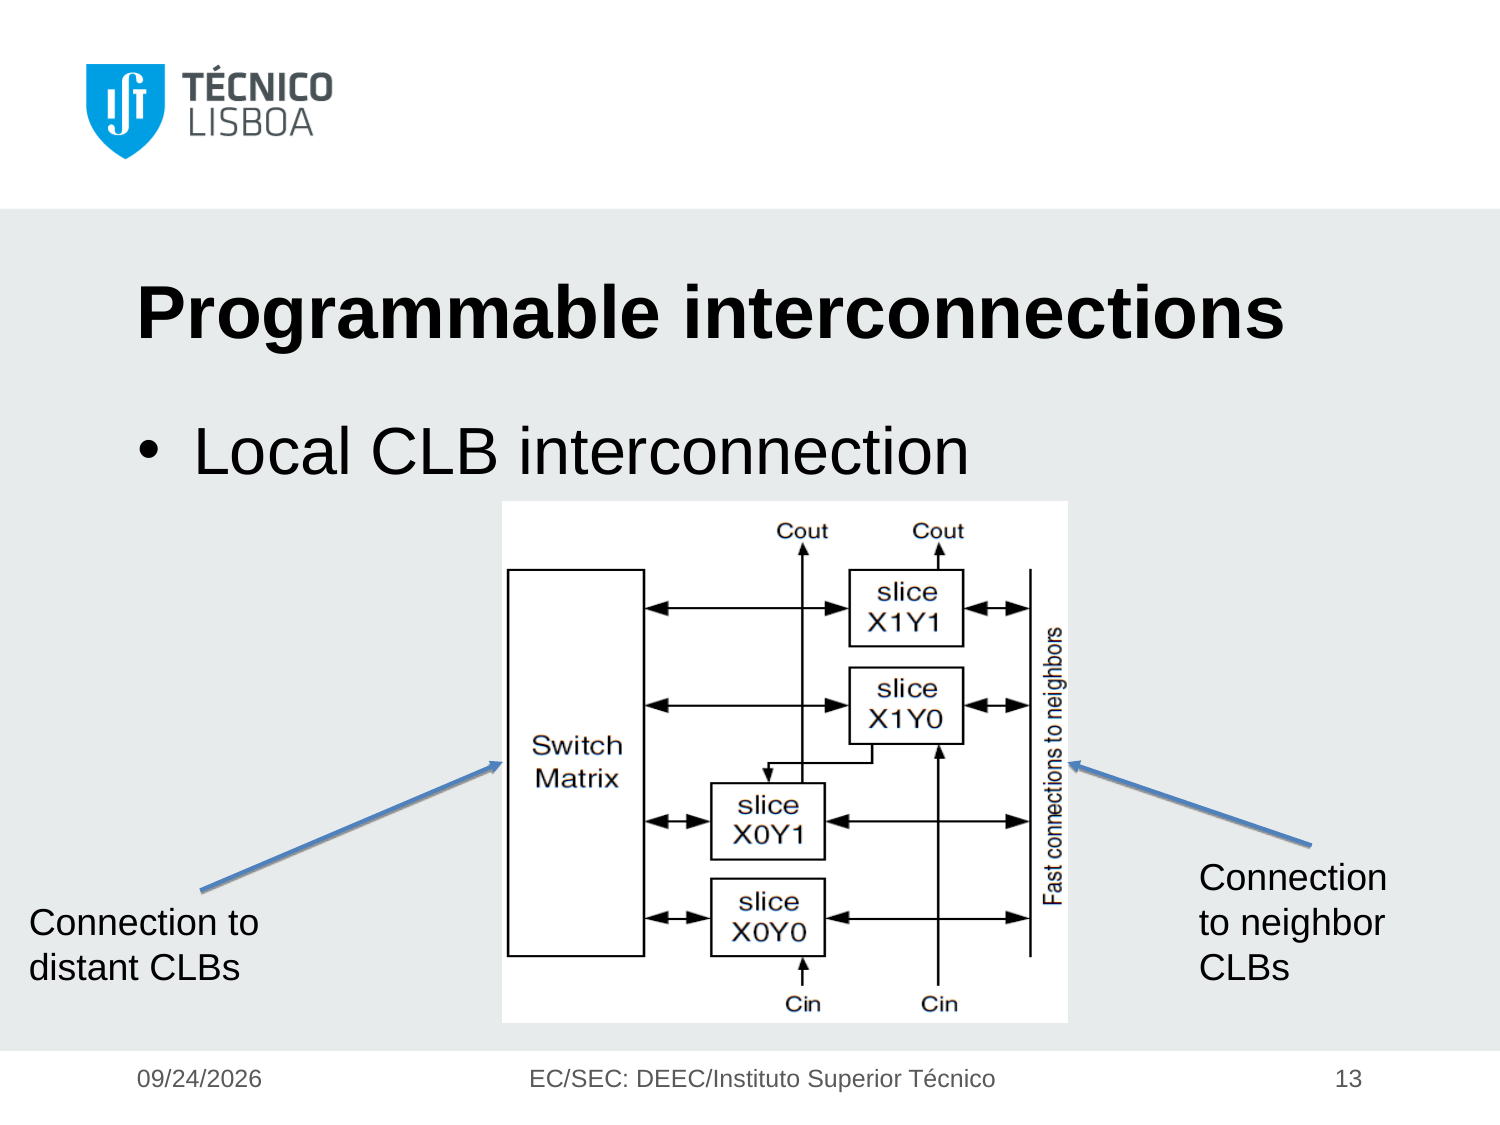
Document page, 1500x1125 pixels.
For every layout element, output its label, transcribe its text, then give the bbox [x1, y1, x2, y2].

slide_number 10/08/2018 [121, 1052, 425, 1103]
list Local CLB interconnection [121, 400, 1378, 512]
text_box Connection to distant CLBs [13, 890, 387, 996]
title Programmable interconnections [121, 237, 1378, 381]
text_box Connection to neighbor CLBs [1183, 845, 1440, 996]
picture [0, 0, 1500, 1125]
footer EC/SEC: DEEC/Instituto Superior Técnico [512, 1052, 1021, 1103]
slide_number <number> [1077, 1052, 1378, 1103]
